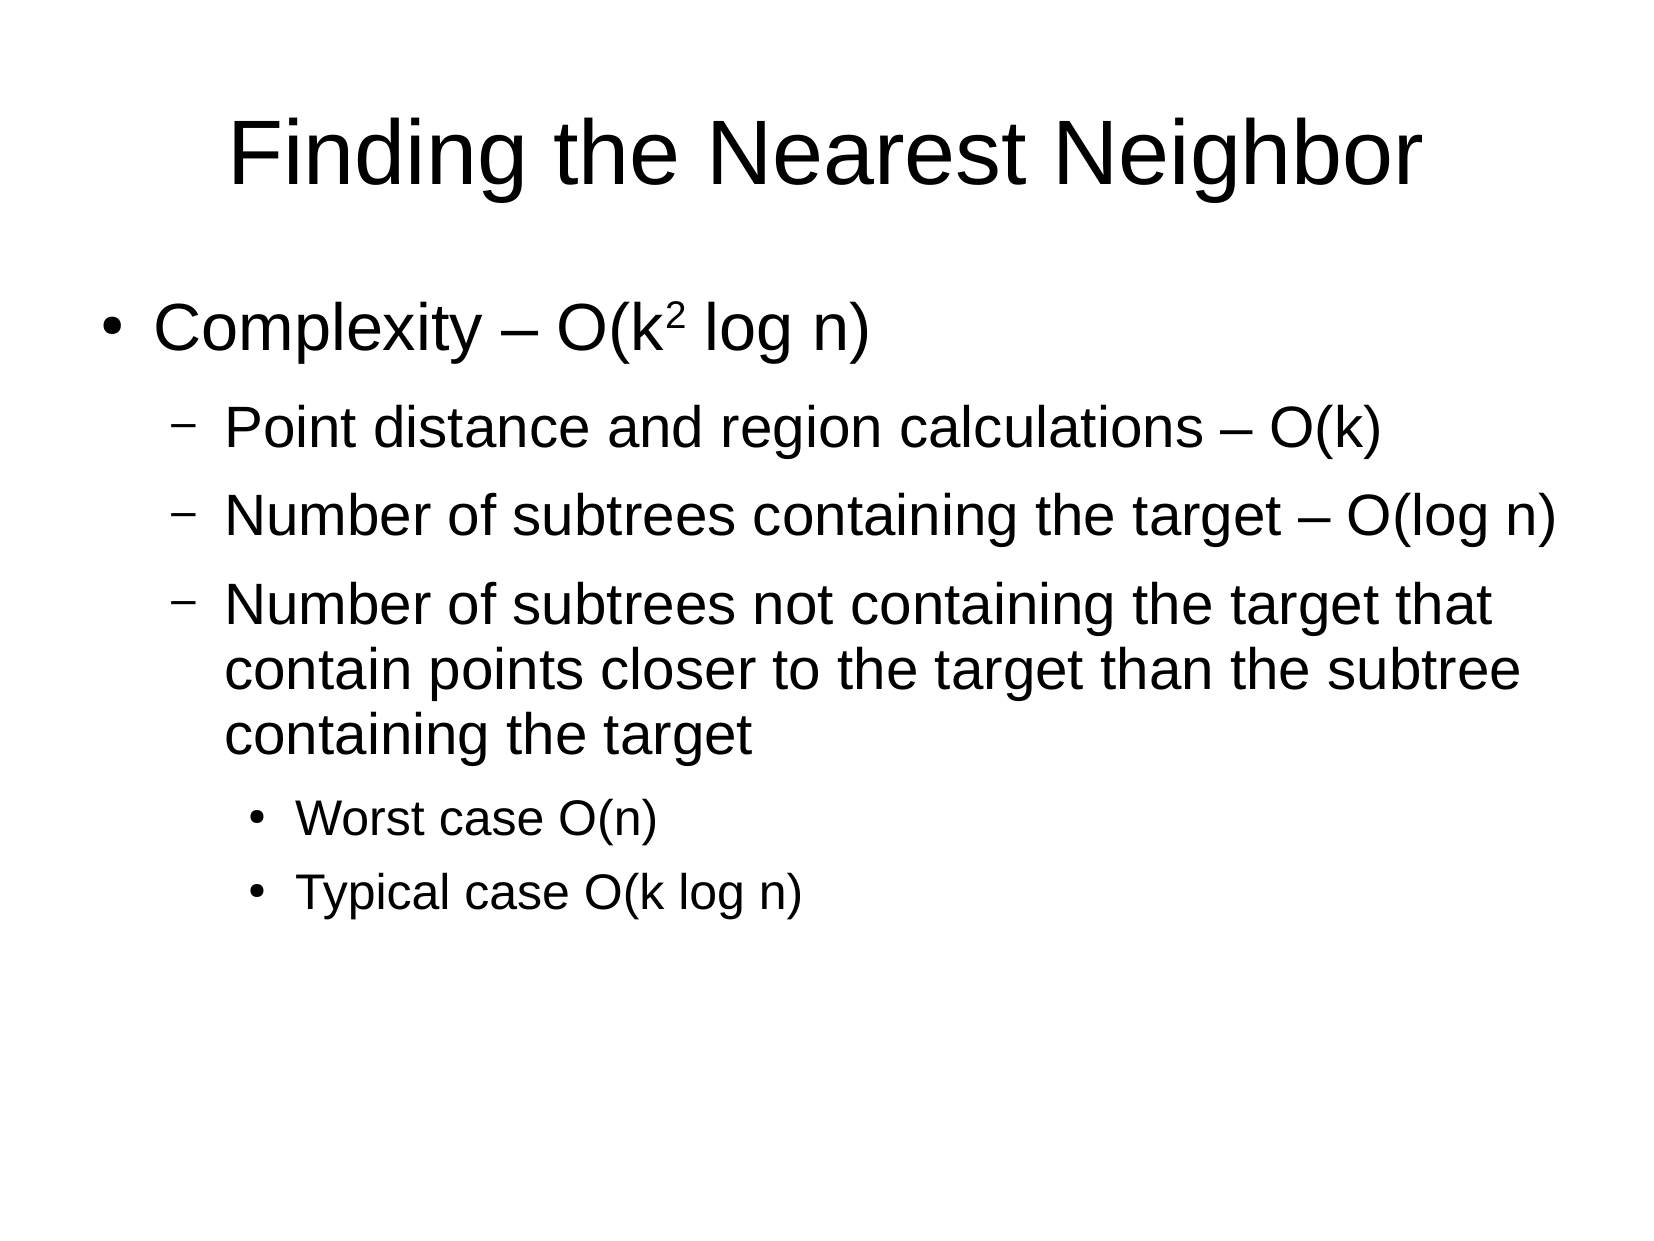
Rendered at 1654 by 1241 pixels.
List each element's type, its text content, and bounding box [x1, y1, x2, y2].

title Finding the Nearest Neighbor [82, 49, 1571, 257]
list Complexity – O(k2 log n) Point distance and region calculations – O(k) Number of subtrees containing the target – O(log n) Number of subtrees not containing the target that contain points closer to the target than the subtree containing the target Worst case O(n) Typical case O(k log n) [82, 290, 1571, 1010]
